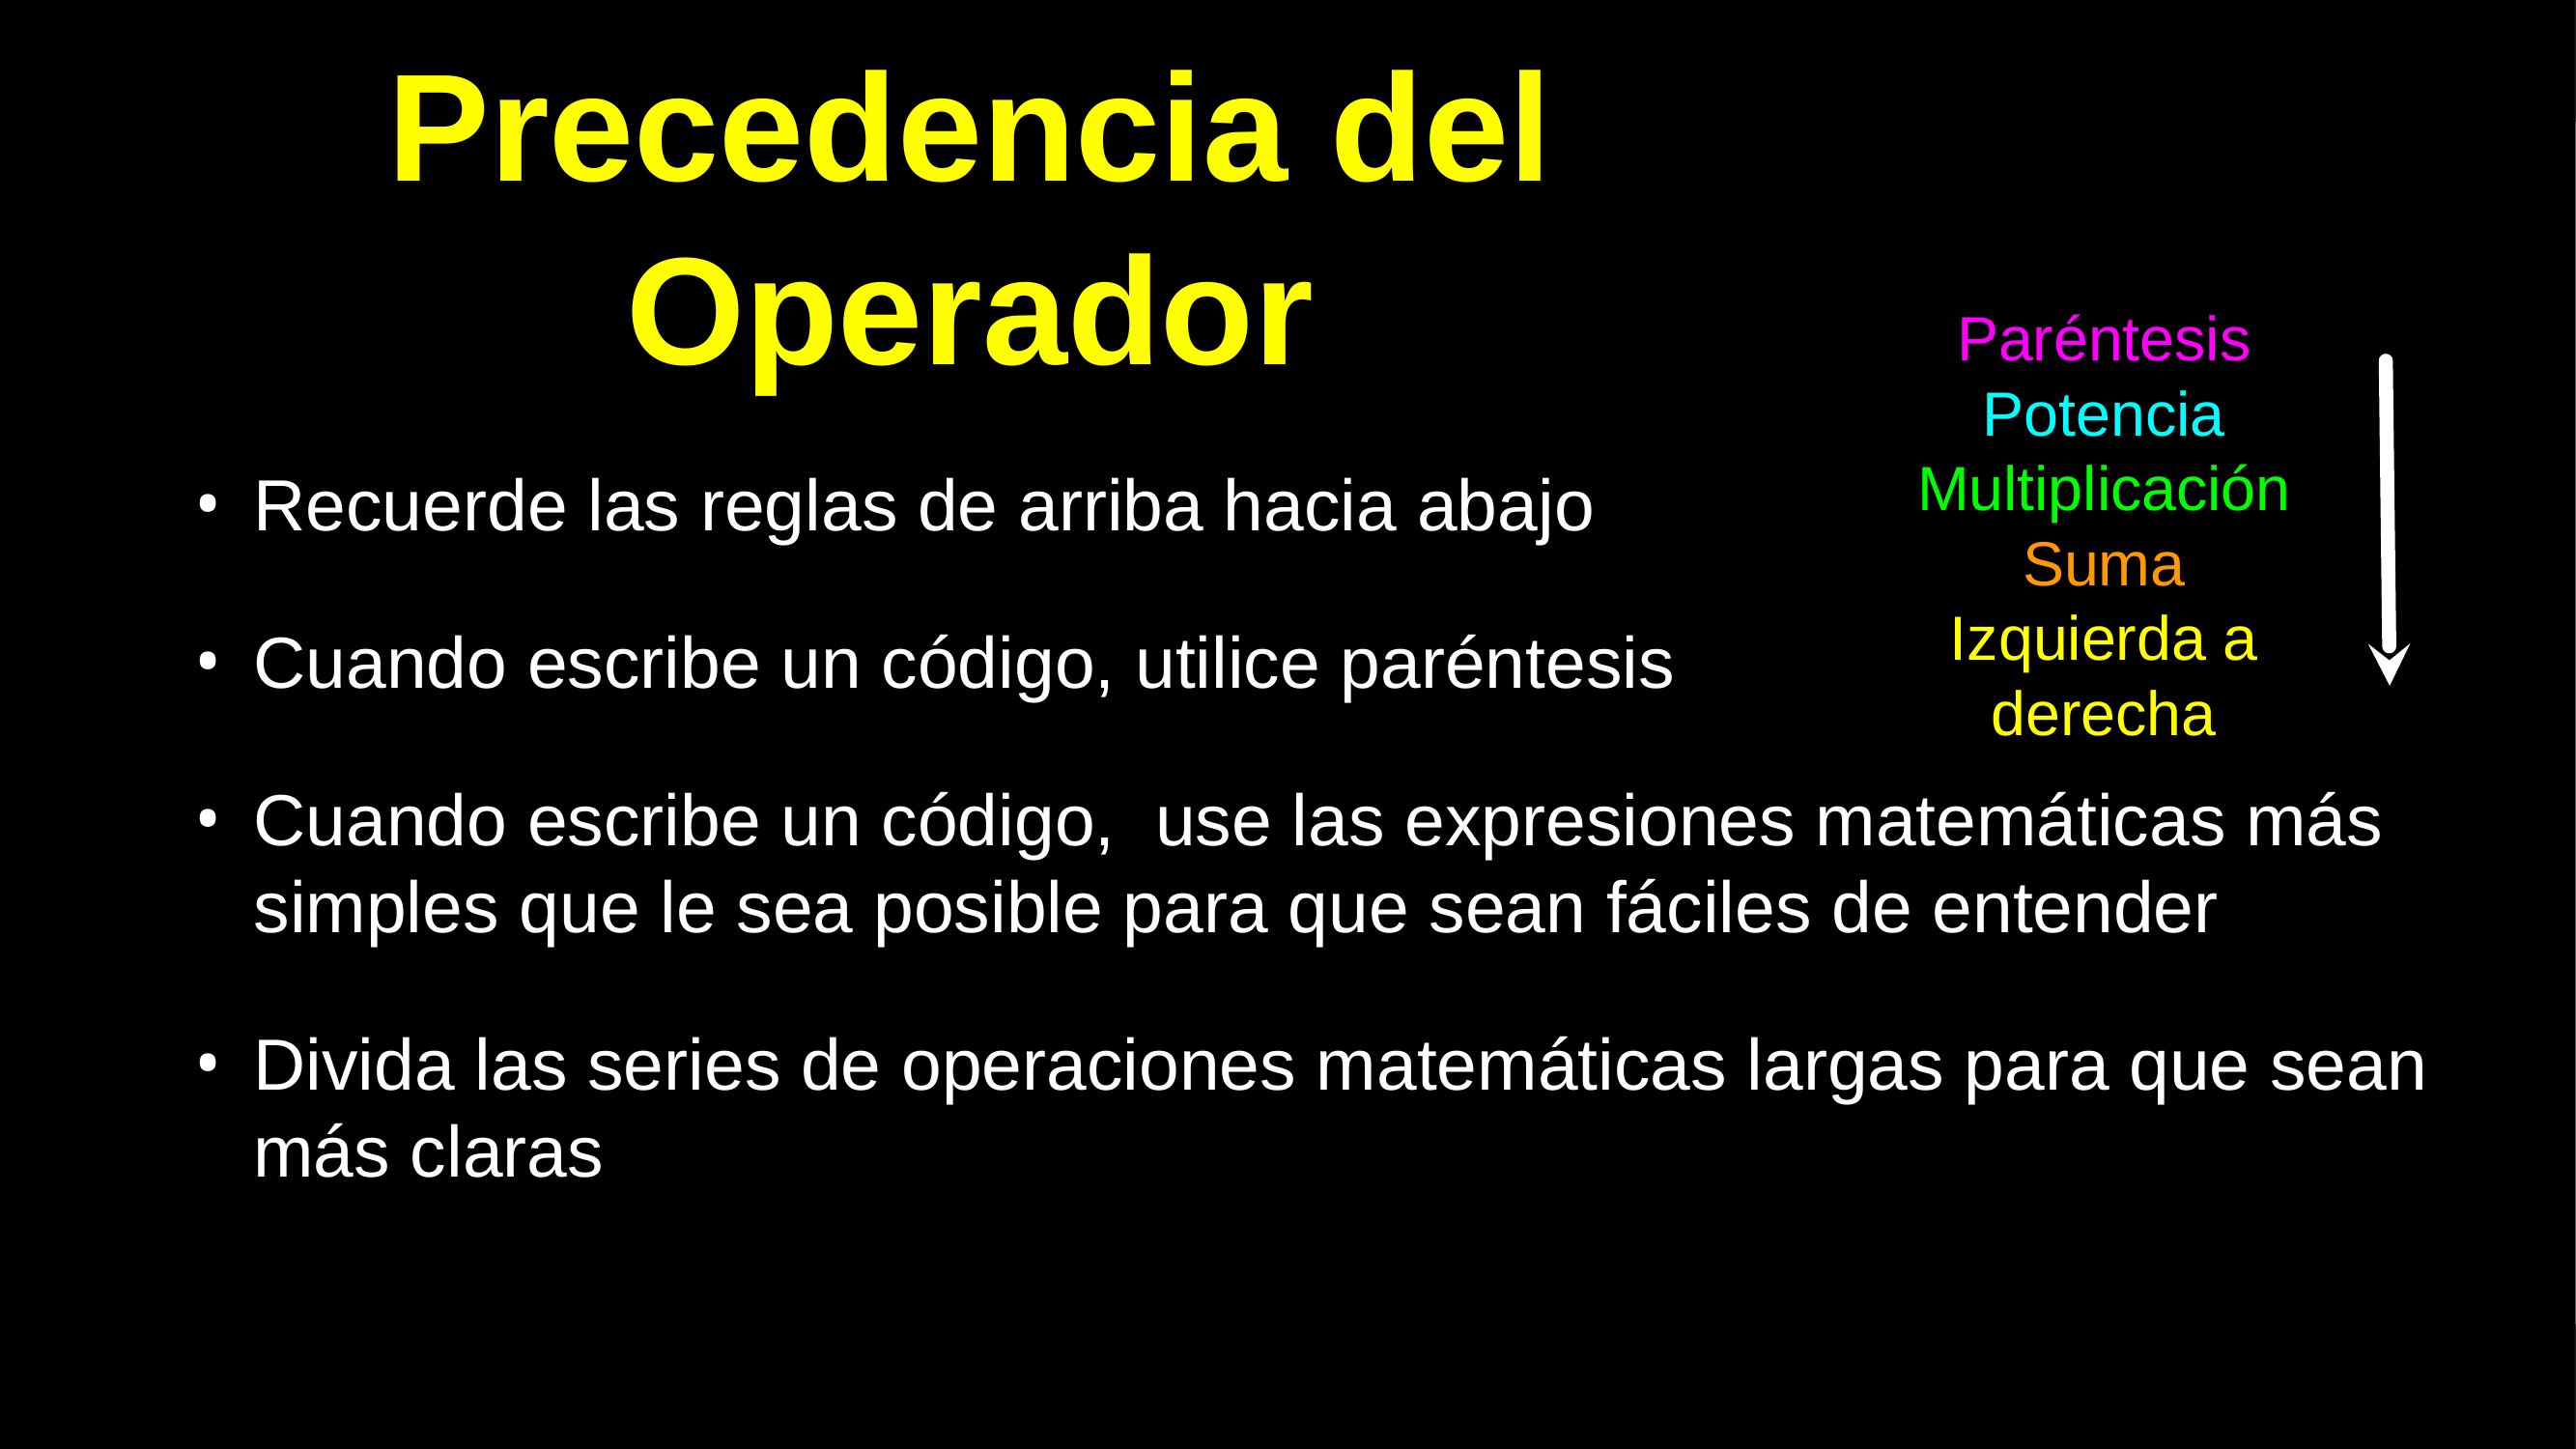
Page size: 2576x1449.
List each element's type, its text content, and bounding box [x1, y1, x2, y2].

title Precedencia del Operador [128, 124, 1812, 300]
list Recuerde las reglas de arriba hacia abajo Cuando escribe un código, utilice paréntesis Cuando escribe un código, use las expresiones matemáticas más simples que le sea posible para que sean fáciles de entender Divida las series de operaciones matemáticas largas para que sean más claras [128, 423, 2448, 1227]
text_box Paréntesis Potencia Multiplicación Suma Izquierda a derecha [1874, 339, 2334, 708]
